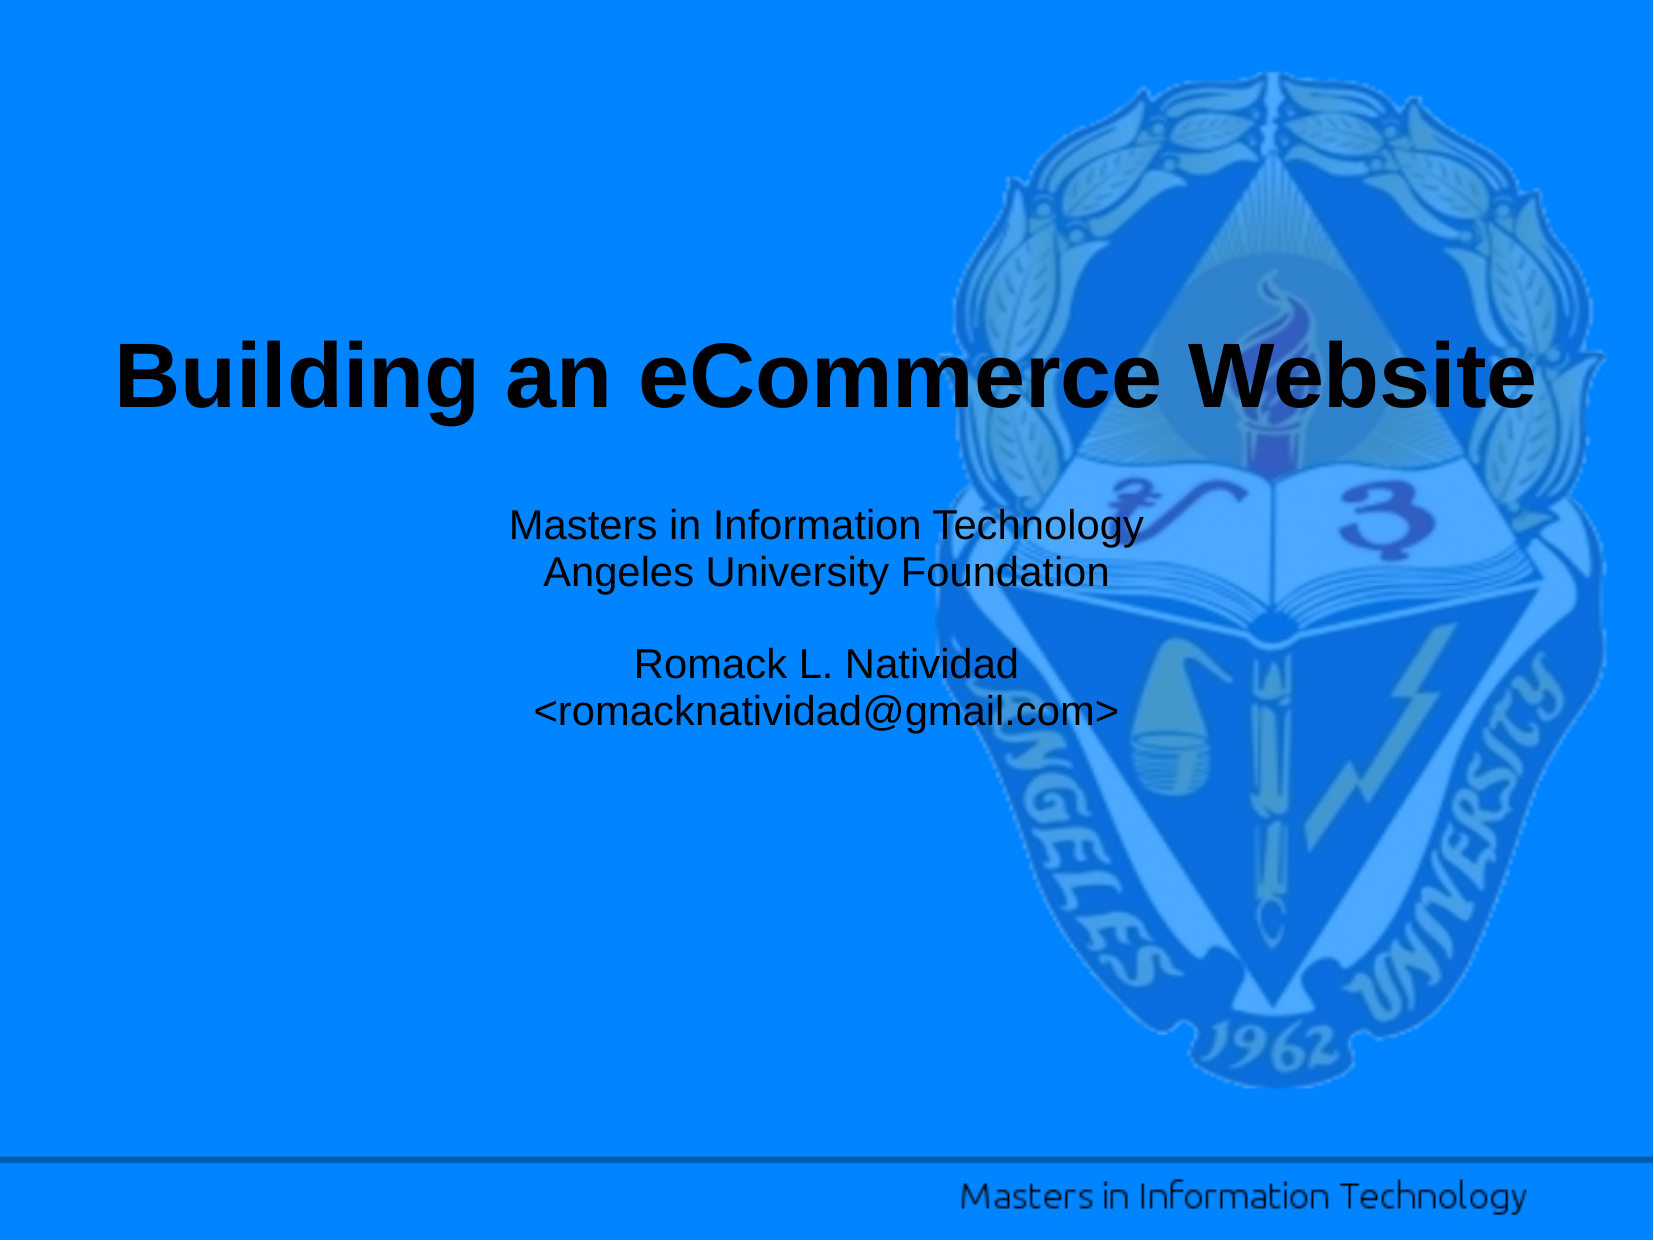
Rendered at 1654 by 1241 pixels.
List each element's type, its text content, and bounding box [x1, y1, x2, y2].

subtitle Building an eCommerce Website Masters in Information Technology Angeles University Foundation Romack L. Natividad <romacknatividad@gmail.com> [82, 49, 1571, 1010]
picture [0, 0, 1653, 1240]
